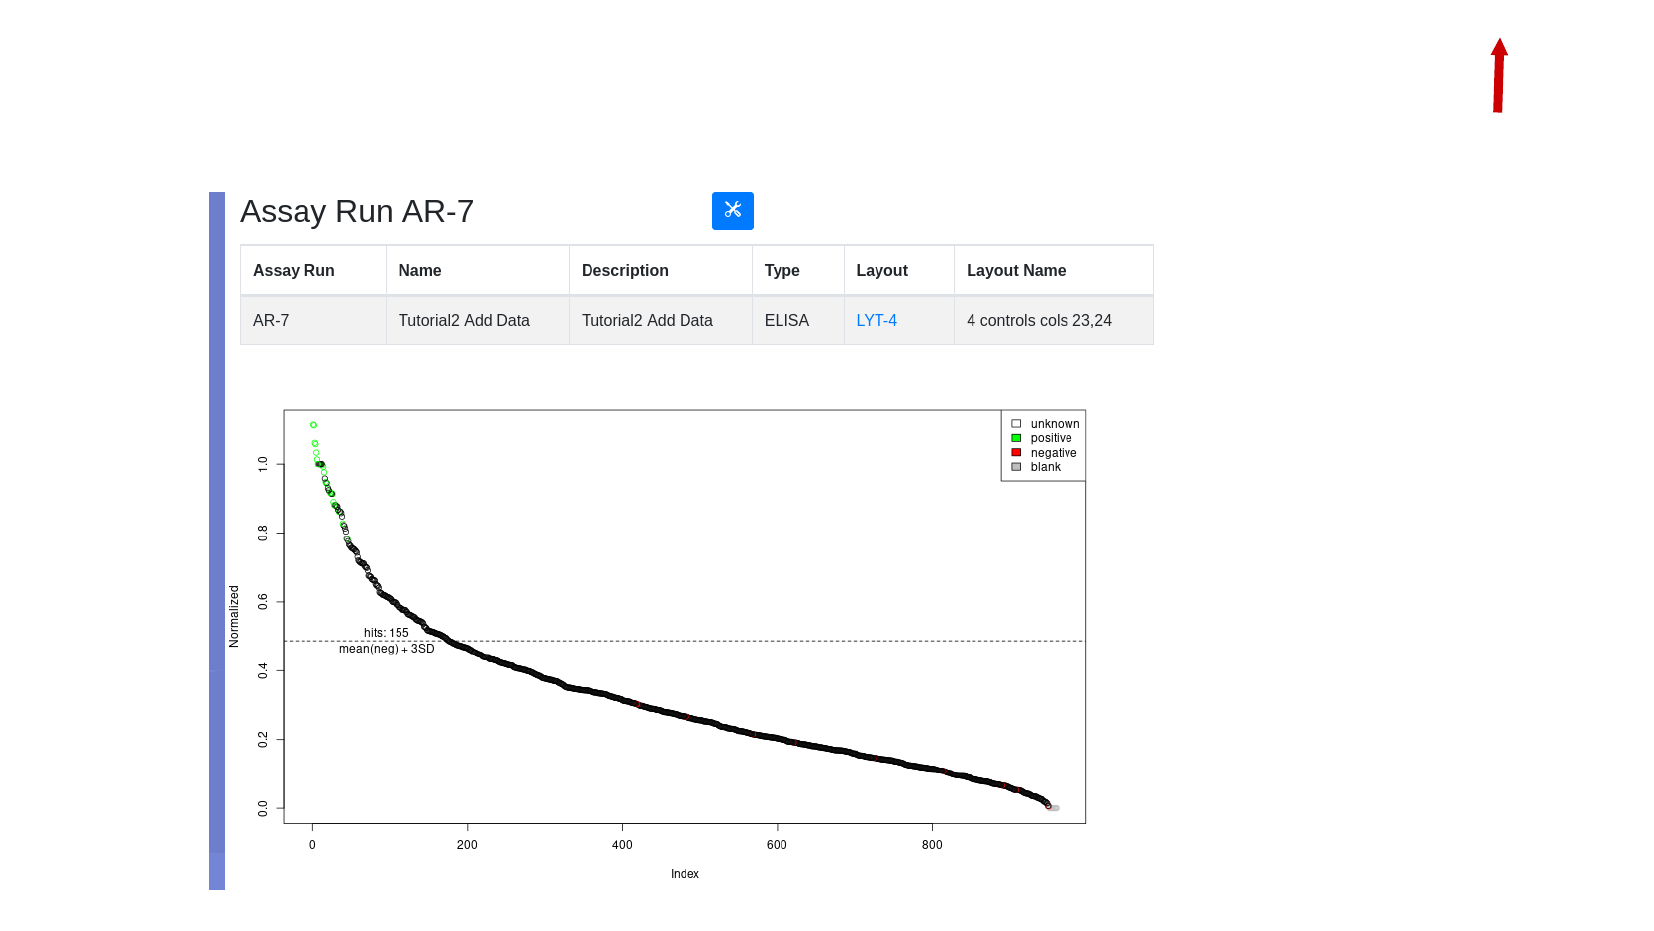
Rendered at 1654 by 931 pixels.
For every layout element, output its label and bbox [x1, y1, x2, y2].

picture [209, 183, 1163, 890]
